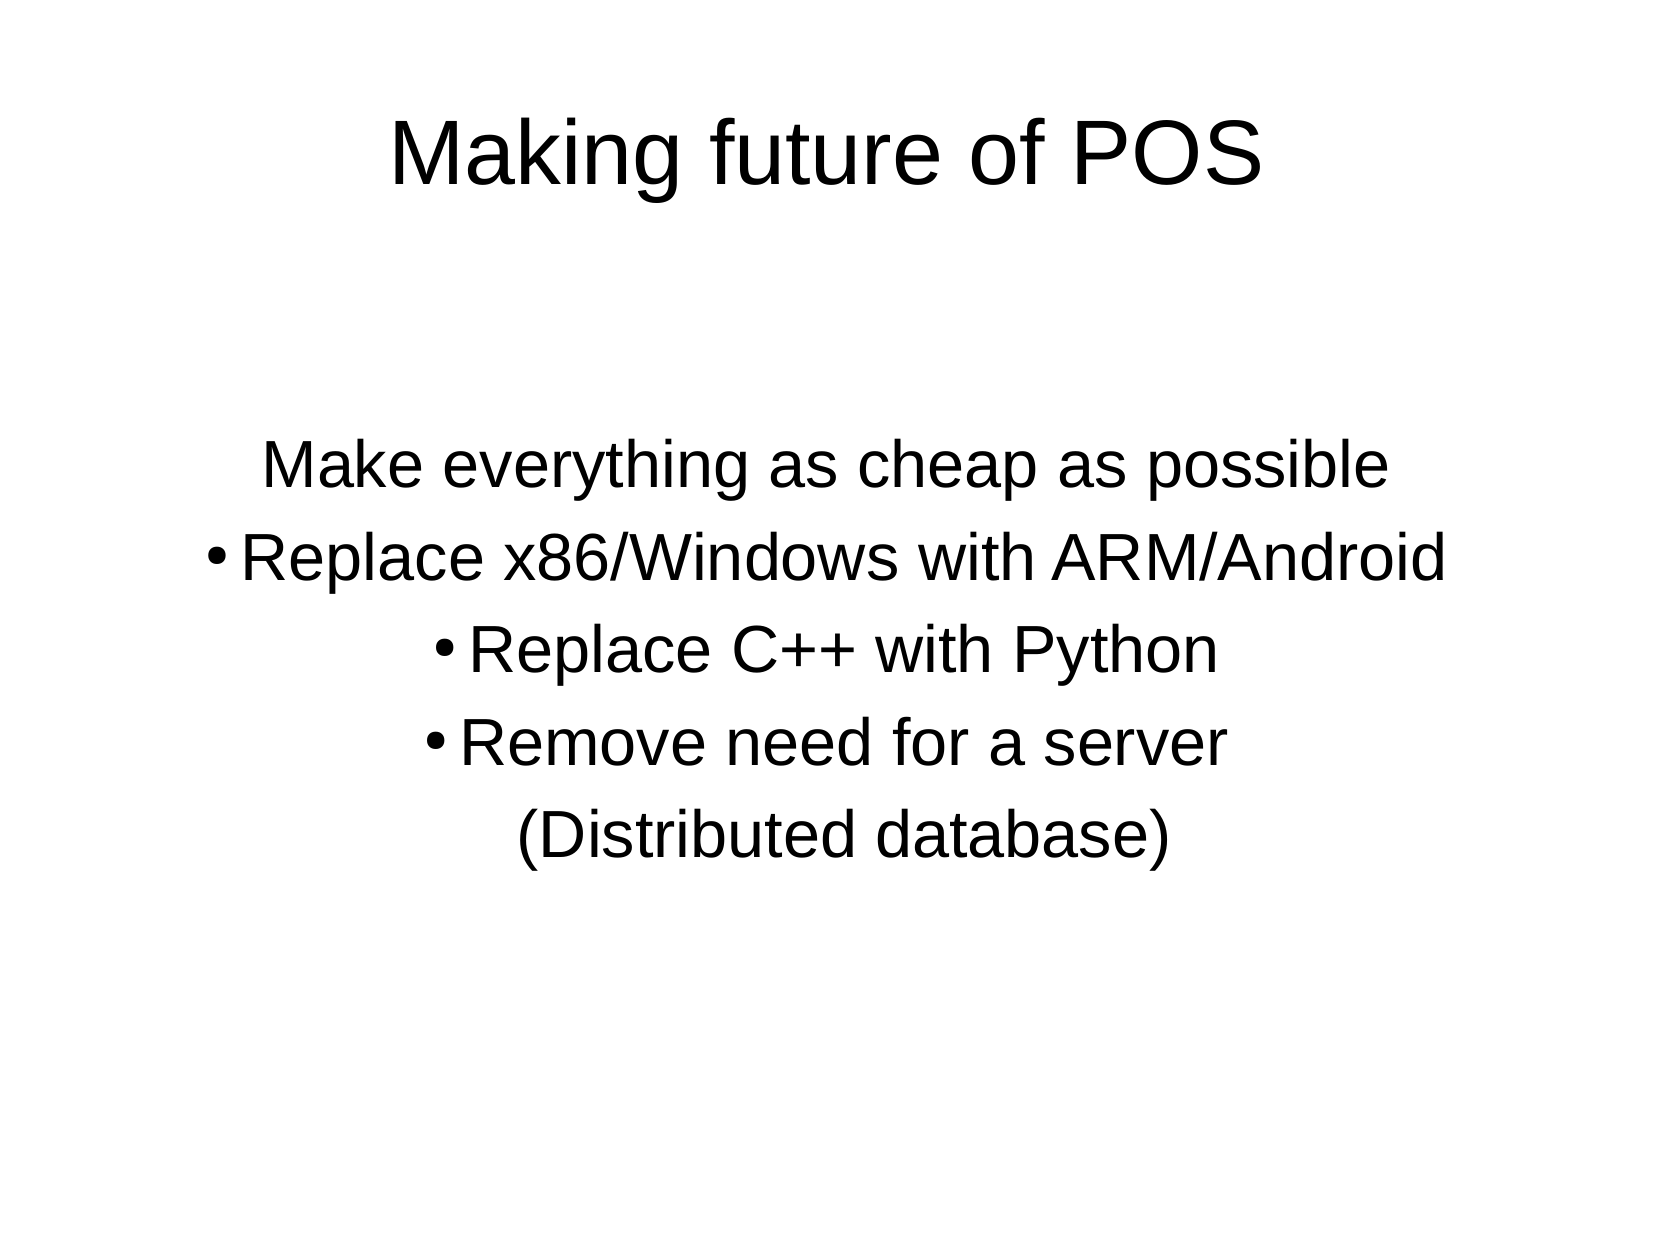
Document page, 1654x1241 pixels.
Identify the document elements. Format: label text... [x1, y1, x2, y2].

subtitle Make everything as cheap as possible Replace x86/Windows with ARM/Android Replace C++ with Python Remove need for a server (Distributed database) [82, 290, 1571, 1010]
title Making future of POS [82, 49, 1571, 257]
